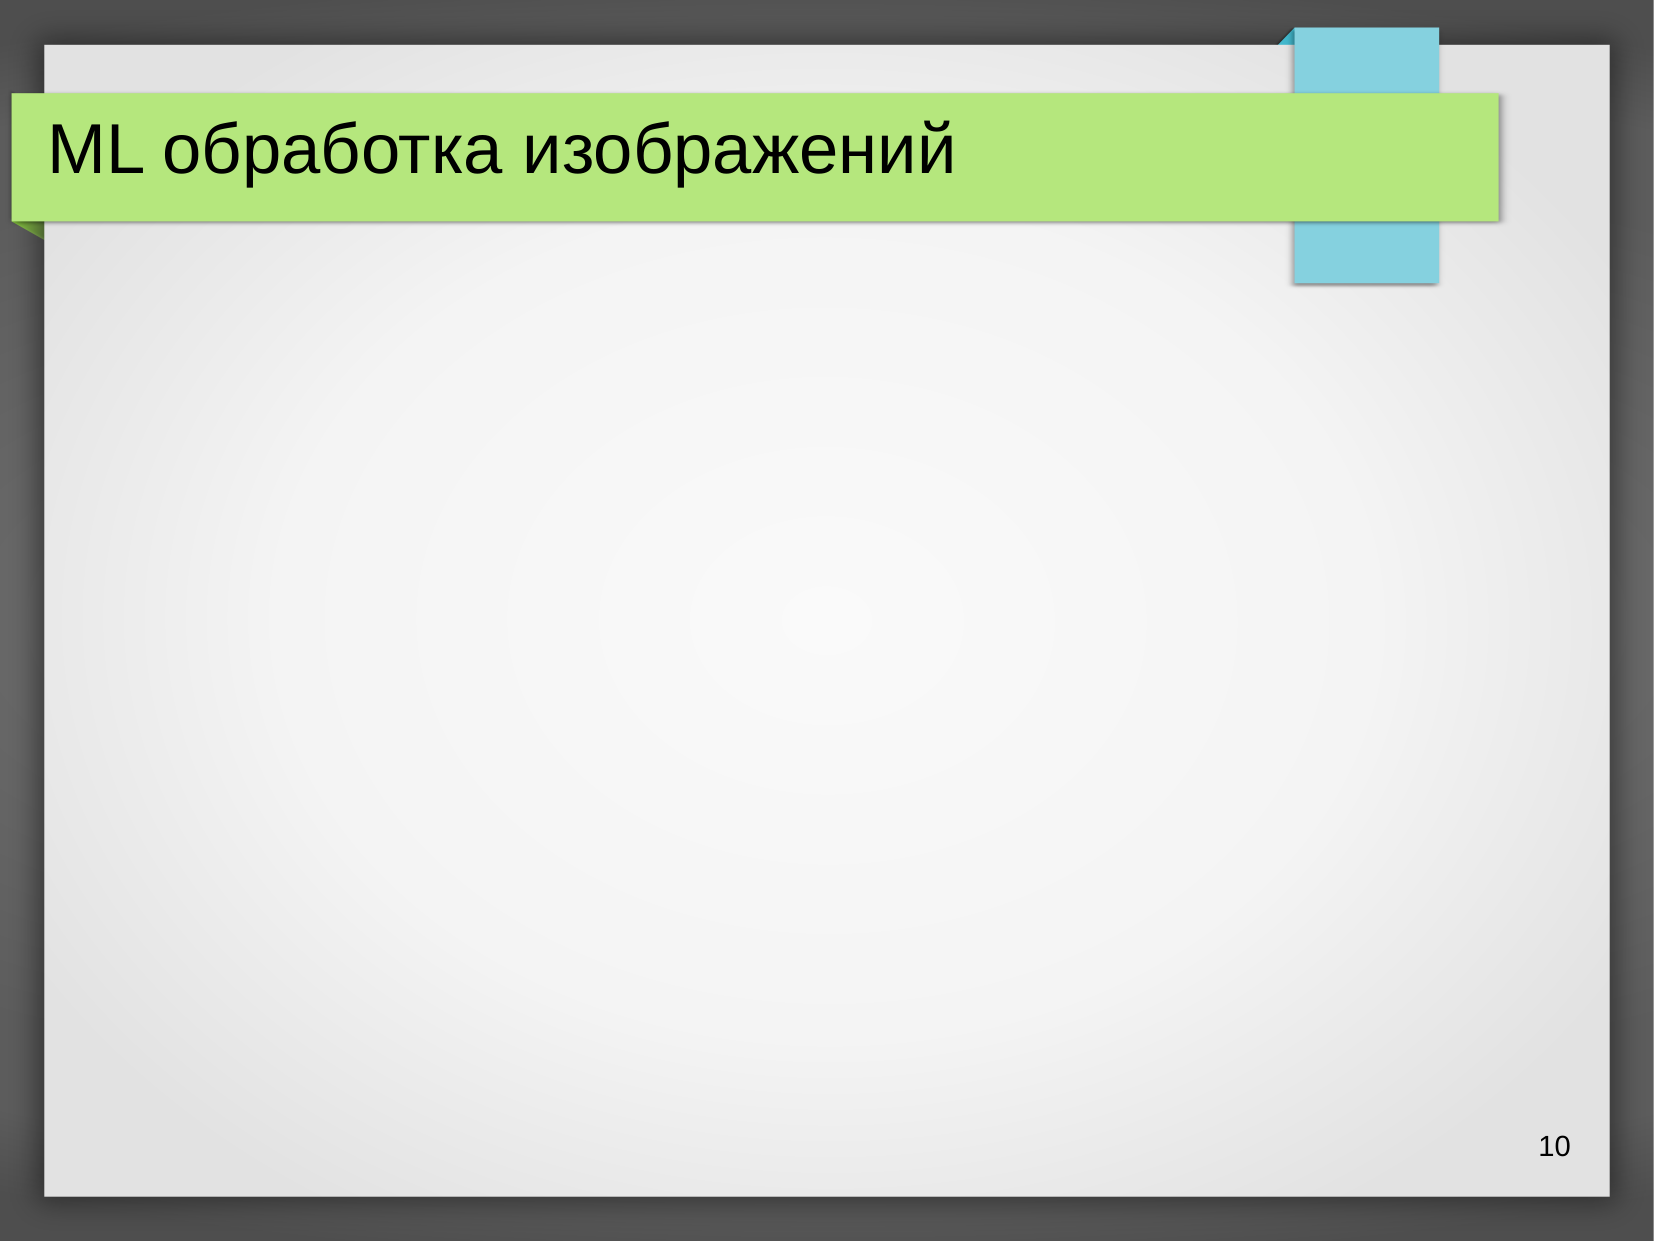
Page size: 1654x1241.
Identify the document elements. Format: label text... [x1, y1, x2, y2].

title ML обработка изображений [47, 109, 1501, 189]
picture [0, 0, 1654, 1241]
